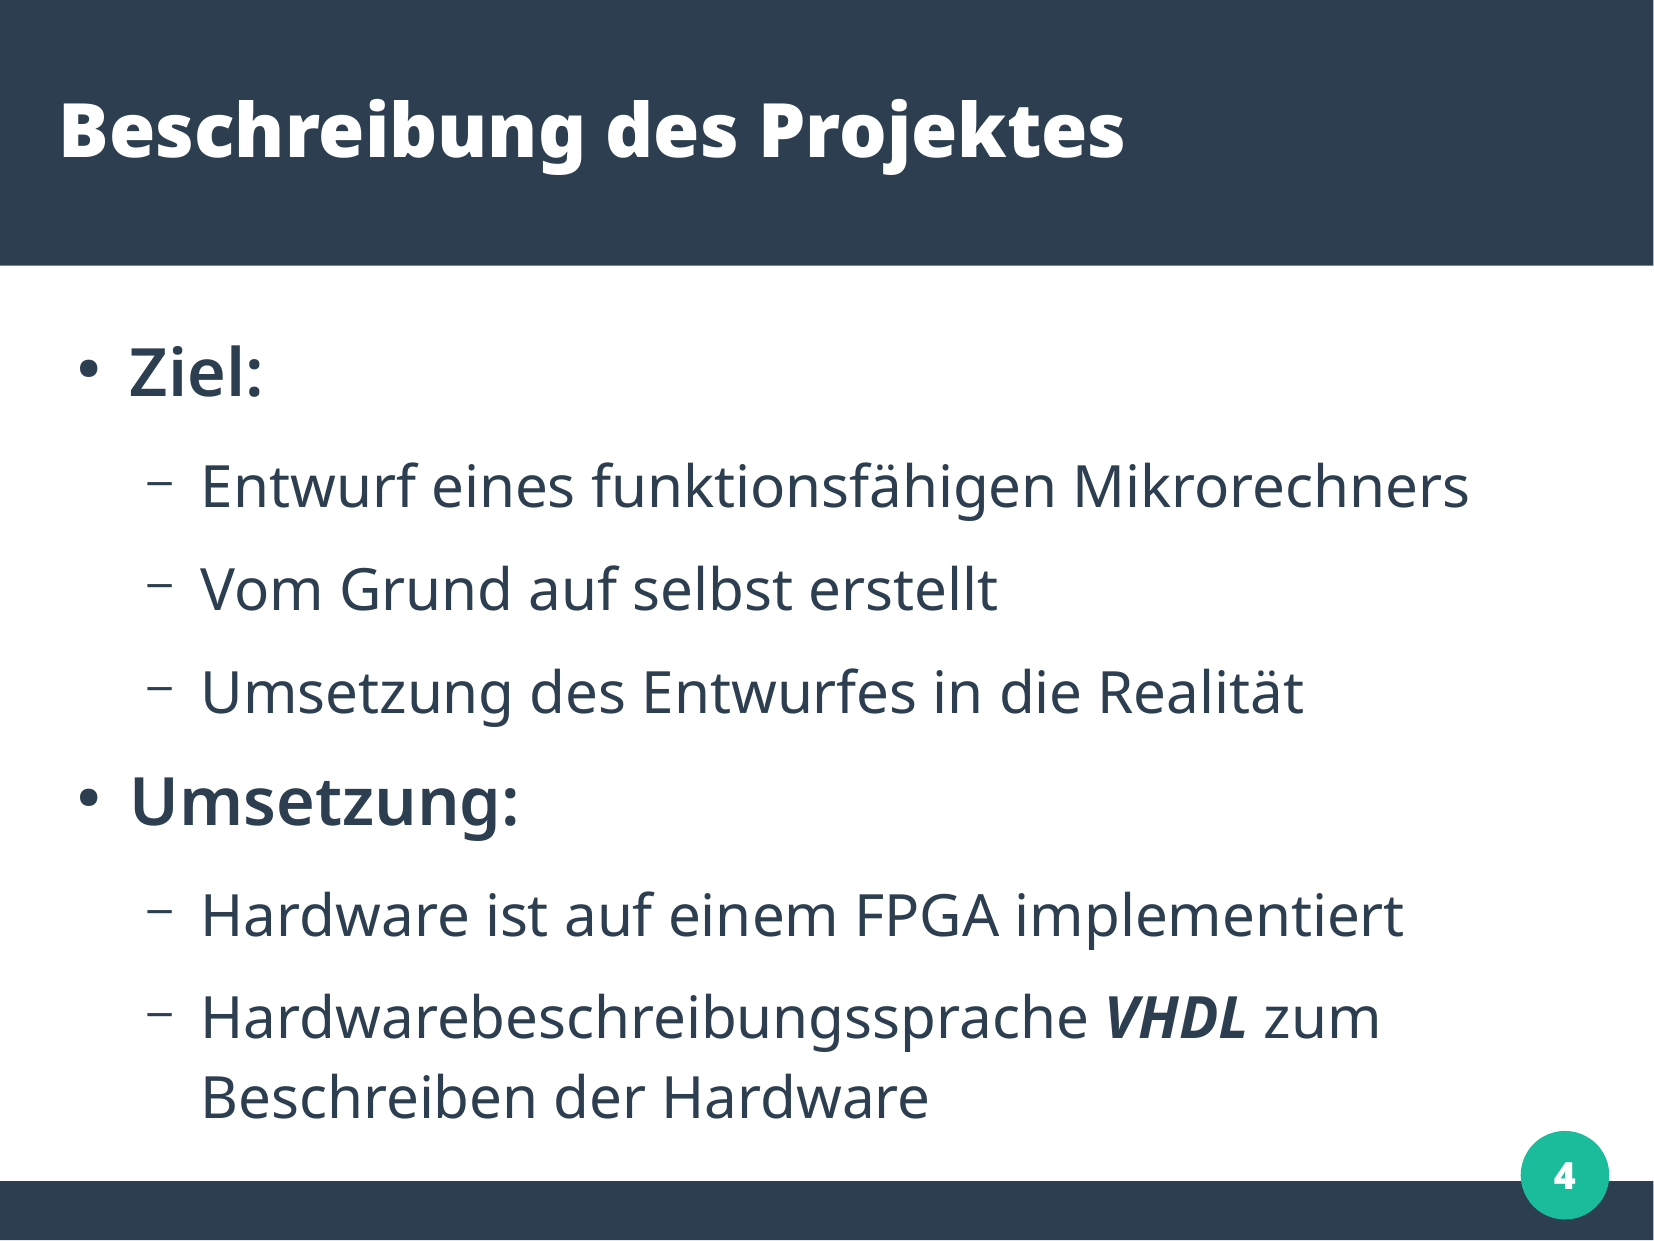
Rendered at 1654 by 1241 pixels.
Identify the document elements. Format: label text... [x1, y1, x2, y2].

list Ziel: Entwurf eines funktionsfähigen Mikrorechners Vom Grund auf selbst erstellt Umsetzung des Entwurfes in die Realität Umsetzung: Hardware ist auf einem FPGA implementiert Hardwarebeschreibungssprache VHDL zum Beschreiben der Hardware [59, 324, 1595, 1152]
title Beschreibung des Projektes [59, 49, 1595, 207]
